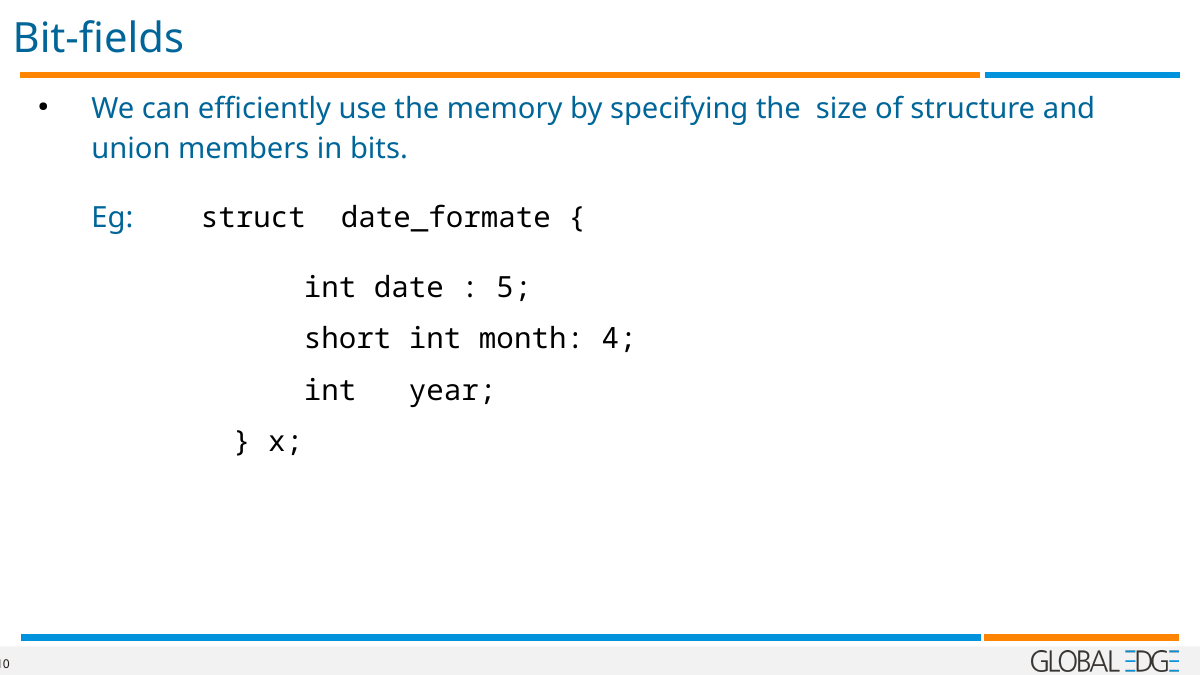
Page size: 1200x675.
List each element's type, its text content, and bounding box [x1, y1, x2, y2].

list We can efficiently use the memory by specifying the size of structure and union members in bits. Eg: struct date_formate { int date : 5; short int month: 4; int year; } x; [20, 87, 1179, 628]
picture [1031, 650, 1179, 672]
title Bit-fields [12, 9, 1088, 63]
